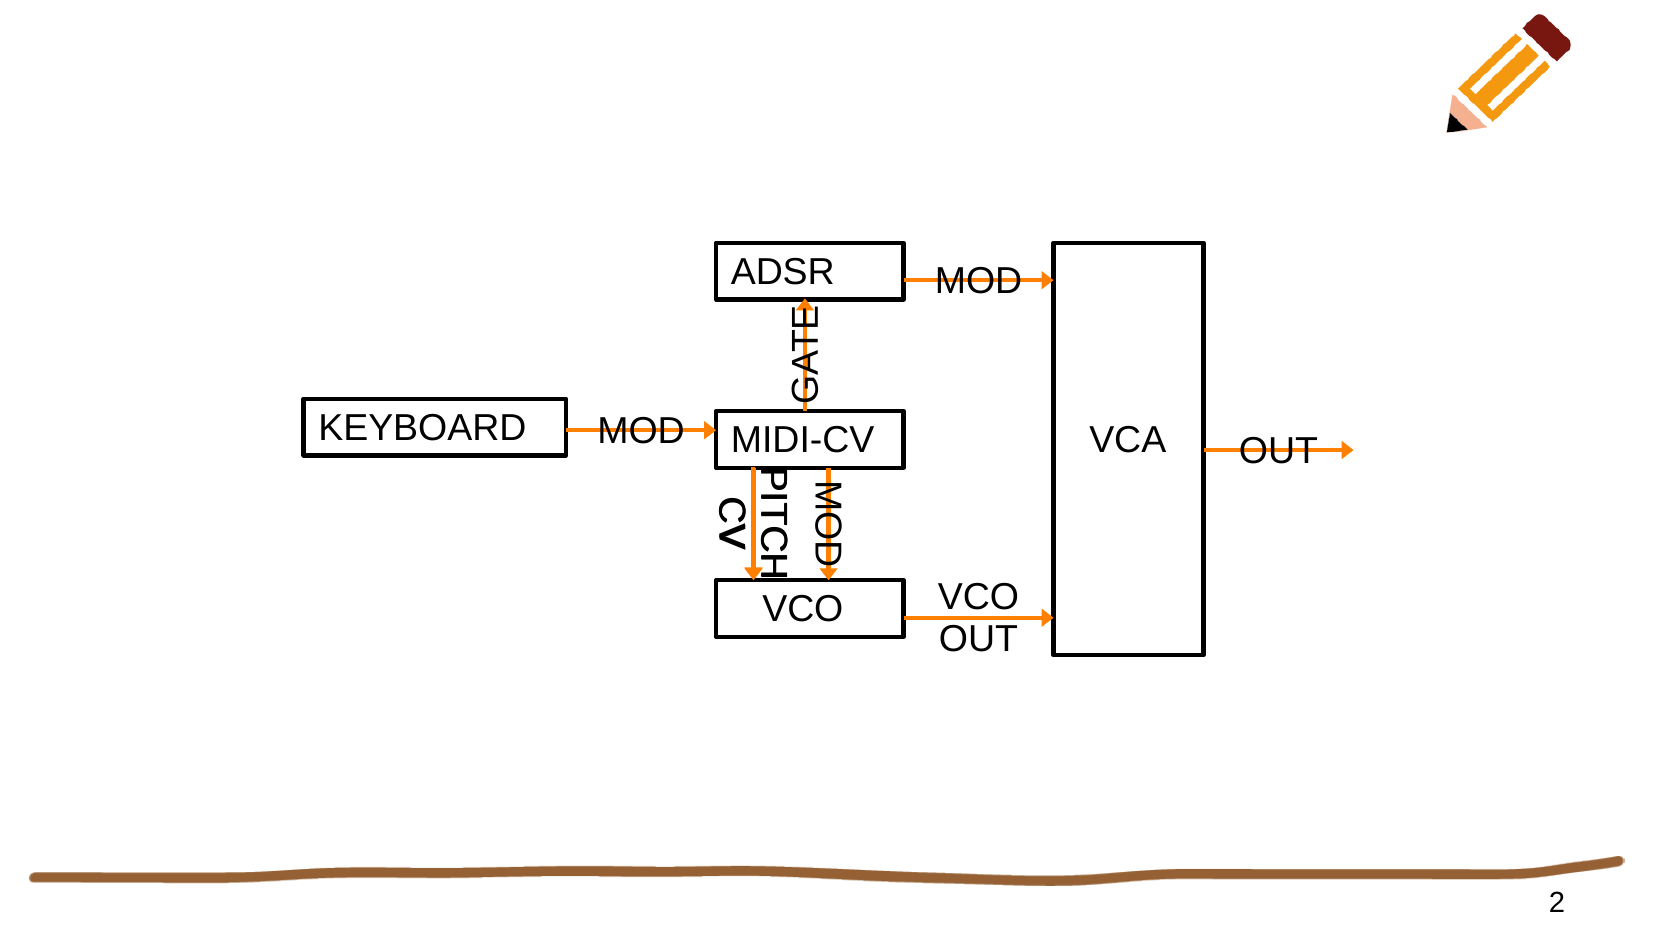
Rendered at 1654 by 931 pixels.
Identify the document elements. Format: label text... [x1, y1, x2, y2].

text_box MIDI-CV [716, 410, 904, 468]
text_box VCO [716, 580, 904, 638]
picture [29, 856, 1625, 886]
text_box KEYBOARD [303, 398, 567, 456]
text_box ADSR [716, 242, 904, 300]
text_box VCA [1053, 242, 1204, 656]
picture [1446, 14, 1571, 133]
